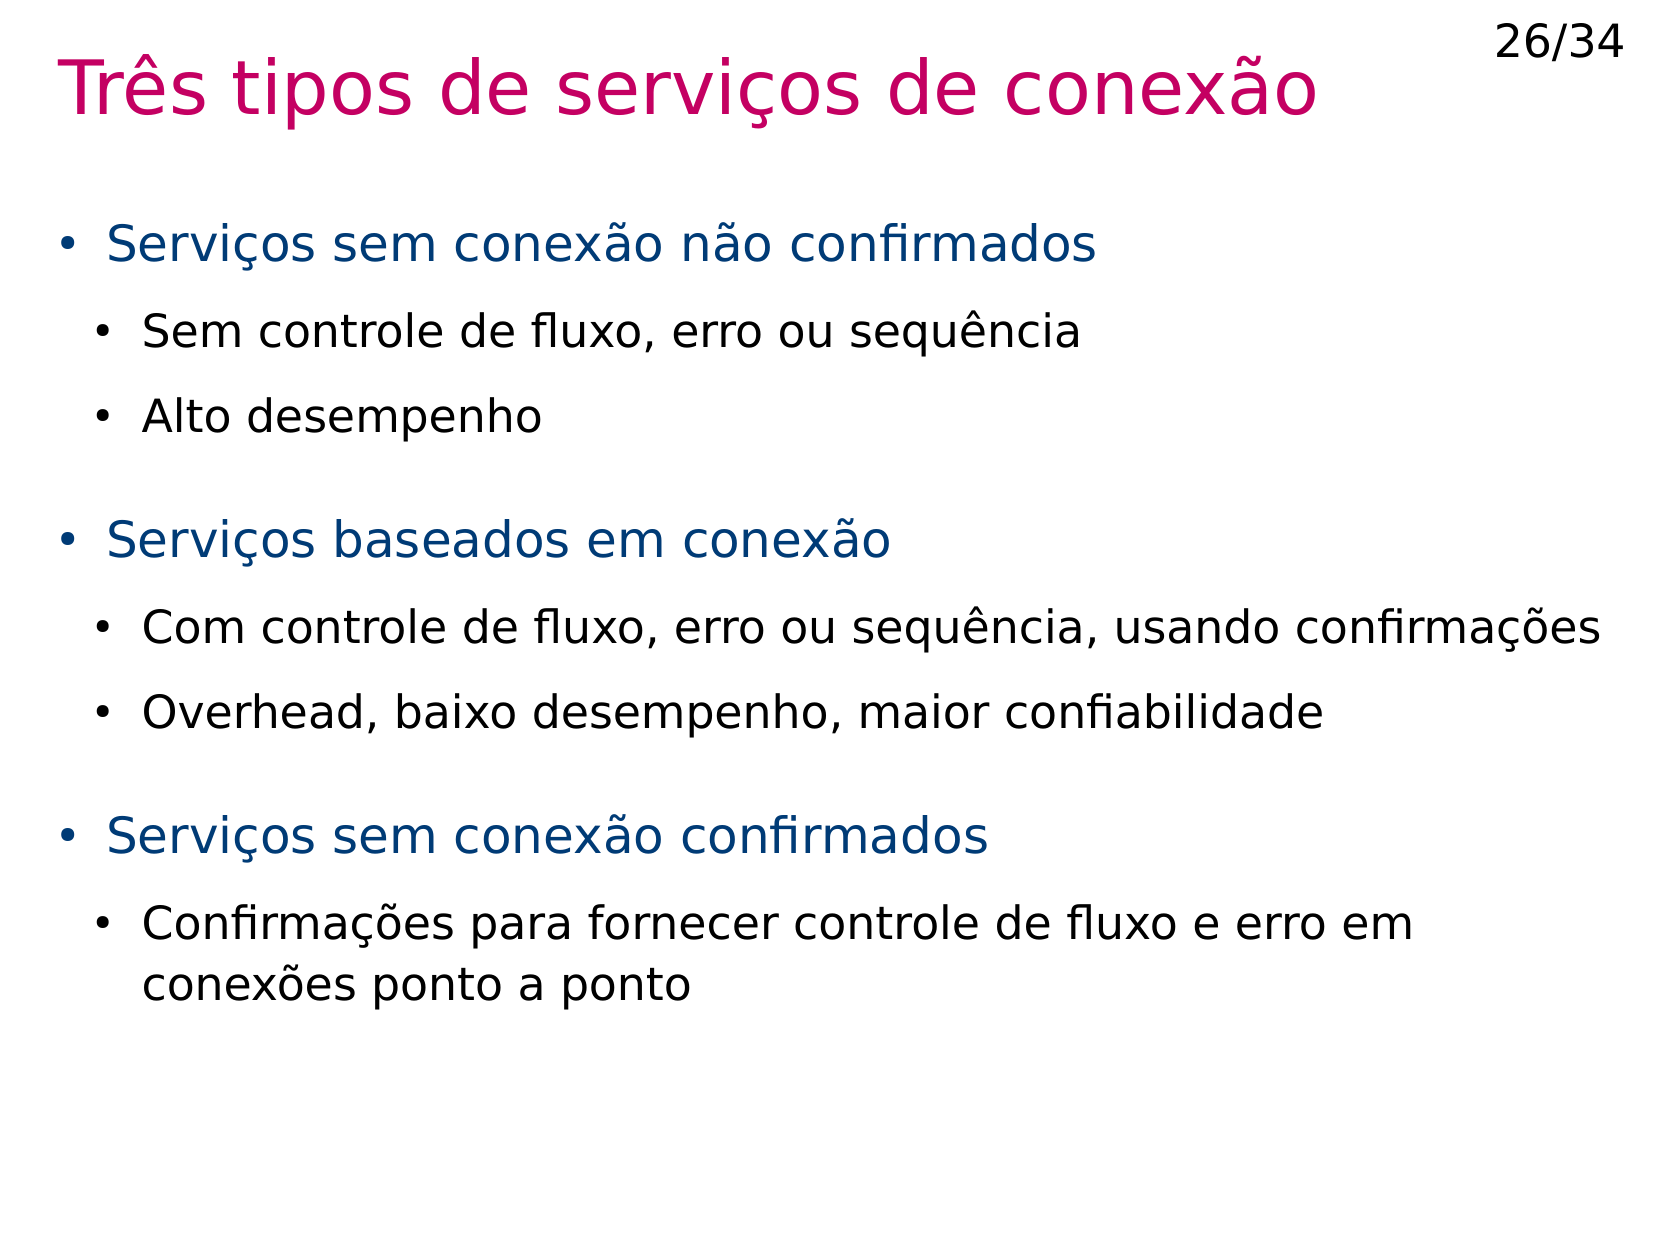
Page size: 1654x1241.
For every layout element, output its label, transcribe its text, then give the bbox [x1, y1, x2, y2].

list Serviços sem conexão não confirmados Sem controle de fluxo, erro ou sequência Alto desempenho Serviços baseados em conexão Com controle de fluxo, erro ou sequência, usando confirmações Overhead, baixo desempenho, maior confiabilidade Serviços sem conexão confirmados Confirmações para fornecer controle de fluxo e erro em conexões ponto a ponto [59, 206, 1625, 1211]
title Três tipos de serviços de conexão [59, 29, 1625, 148]
